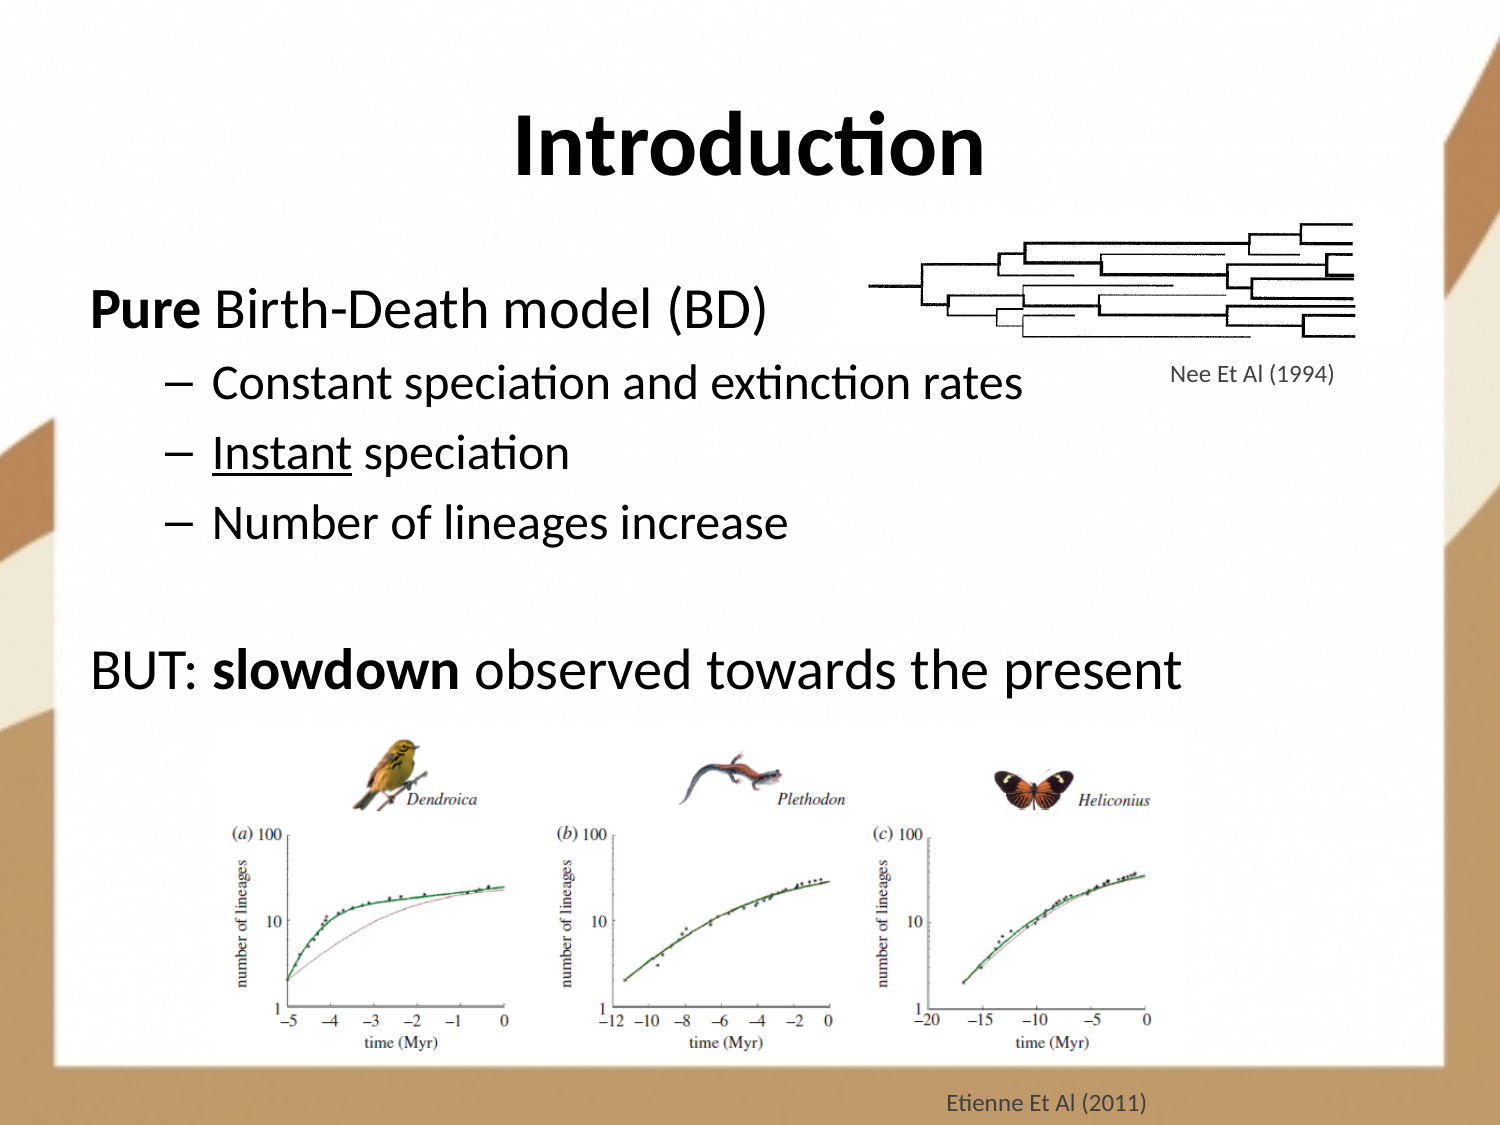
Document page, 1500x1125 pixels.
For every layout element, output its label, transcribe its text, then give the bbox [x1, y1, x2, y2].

title Introduction [75, 45, 1425, 233]
text_box Etienne Et Al (2011) [900, 1079, 1163, 1125]
list Pure Birth-Death model (BD) Constant speciation and extinction rates Instant speciation Number of lineages increase BUT: slowdown observed towards the present [75, 262, 1413, 1050]
picture [0, 0, 1500, 1125]
text_box Nee Et Al (1994) [1112, 350, 1350, 395]
